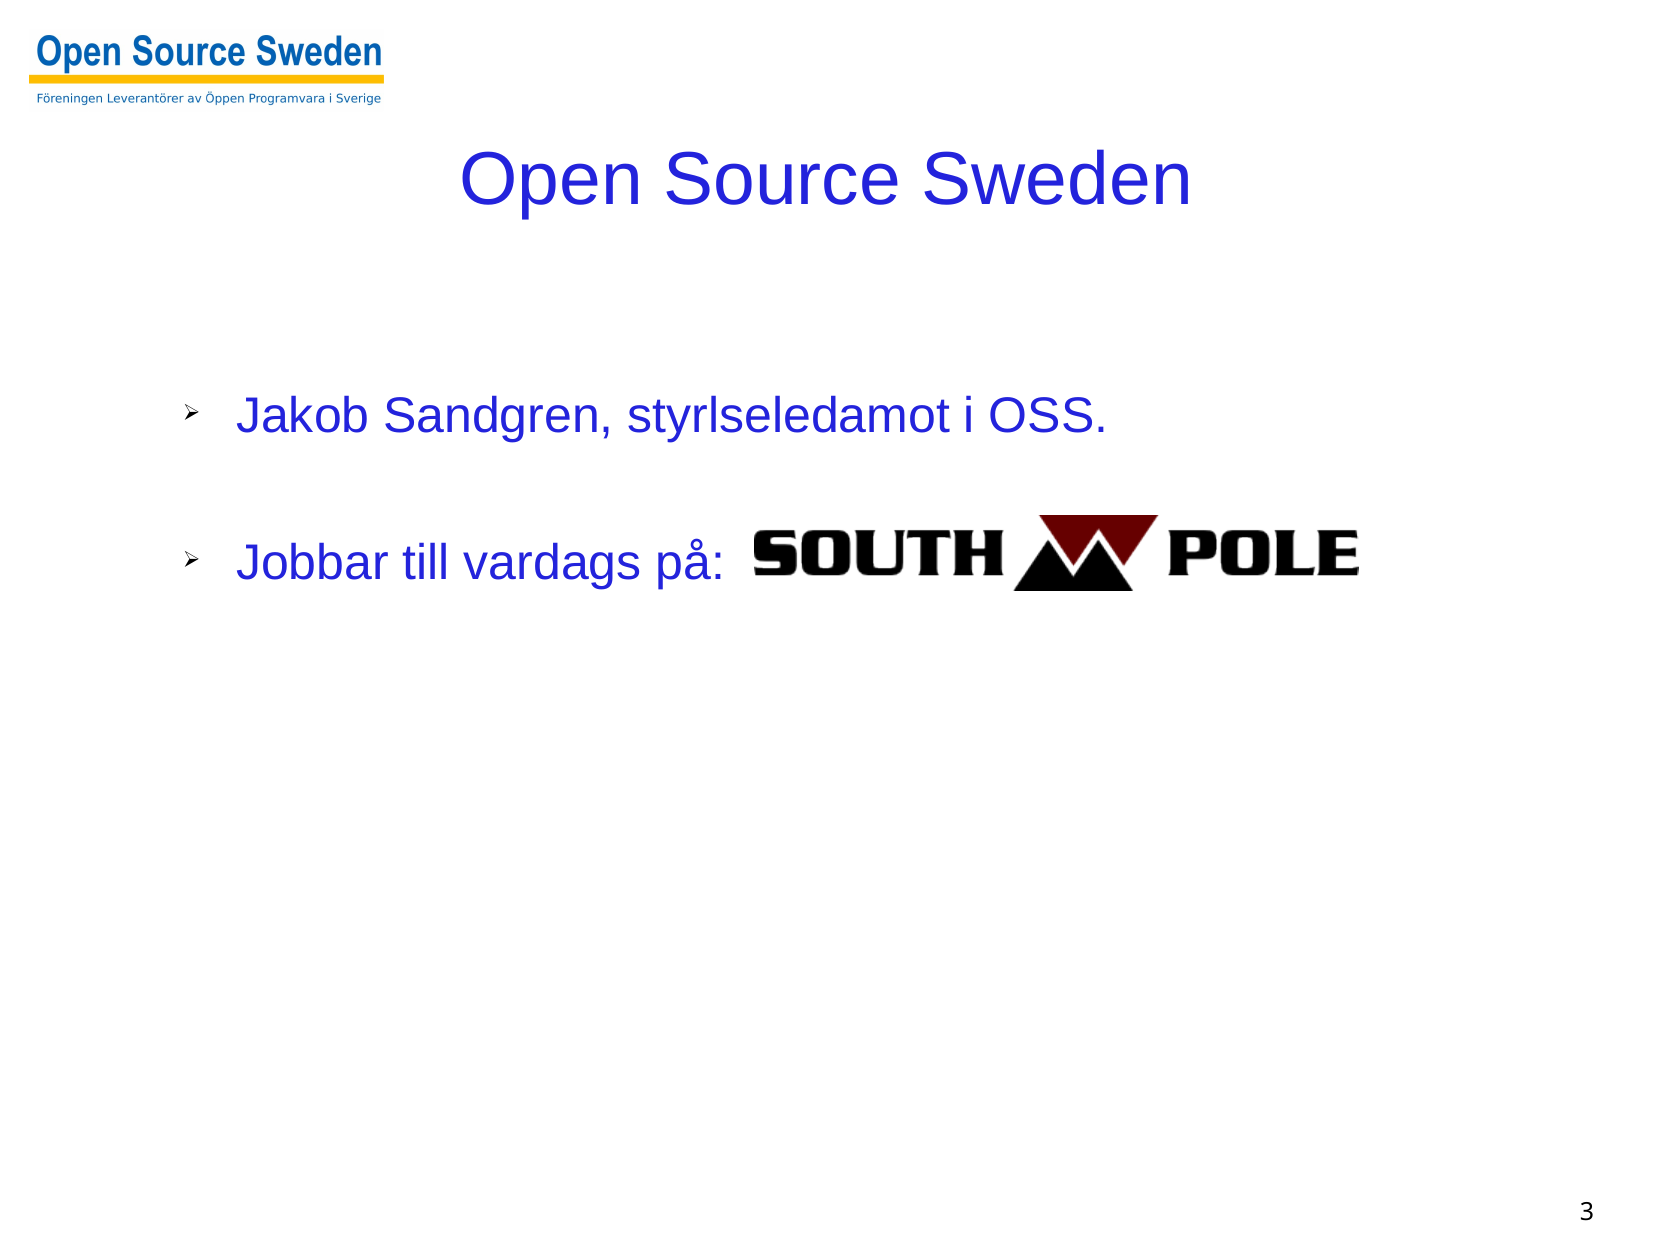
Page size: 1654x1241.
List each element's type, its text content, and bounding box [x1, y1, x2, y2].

title Open Source Sweden [82, 114, 1571, 243]
list Jakob Sandgren, styrlseledamot i OSS. Jobbar till vardags på: [165, 383, 1535, 1105]
picture [754, 515, 1359, 591]
picture [29, 29, 384, 112]
